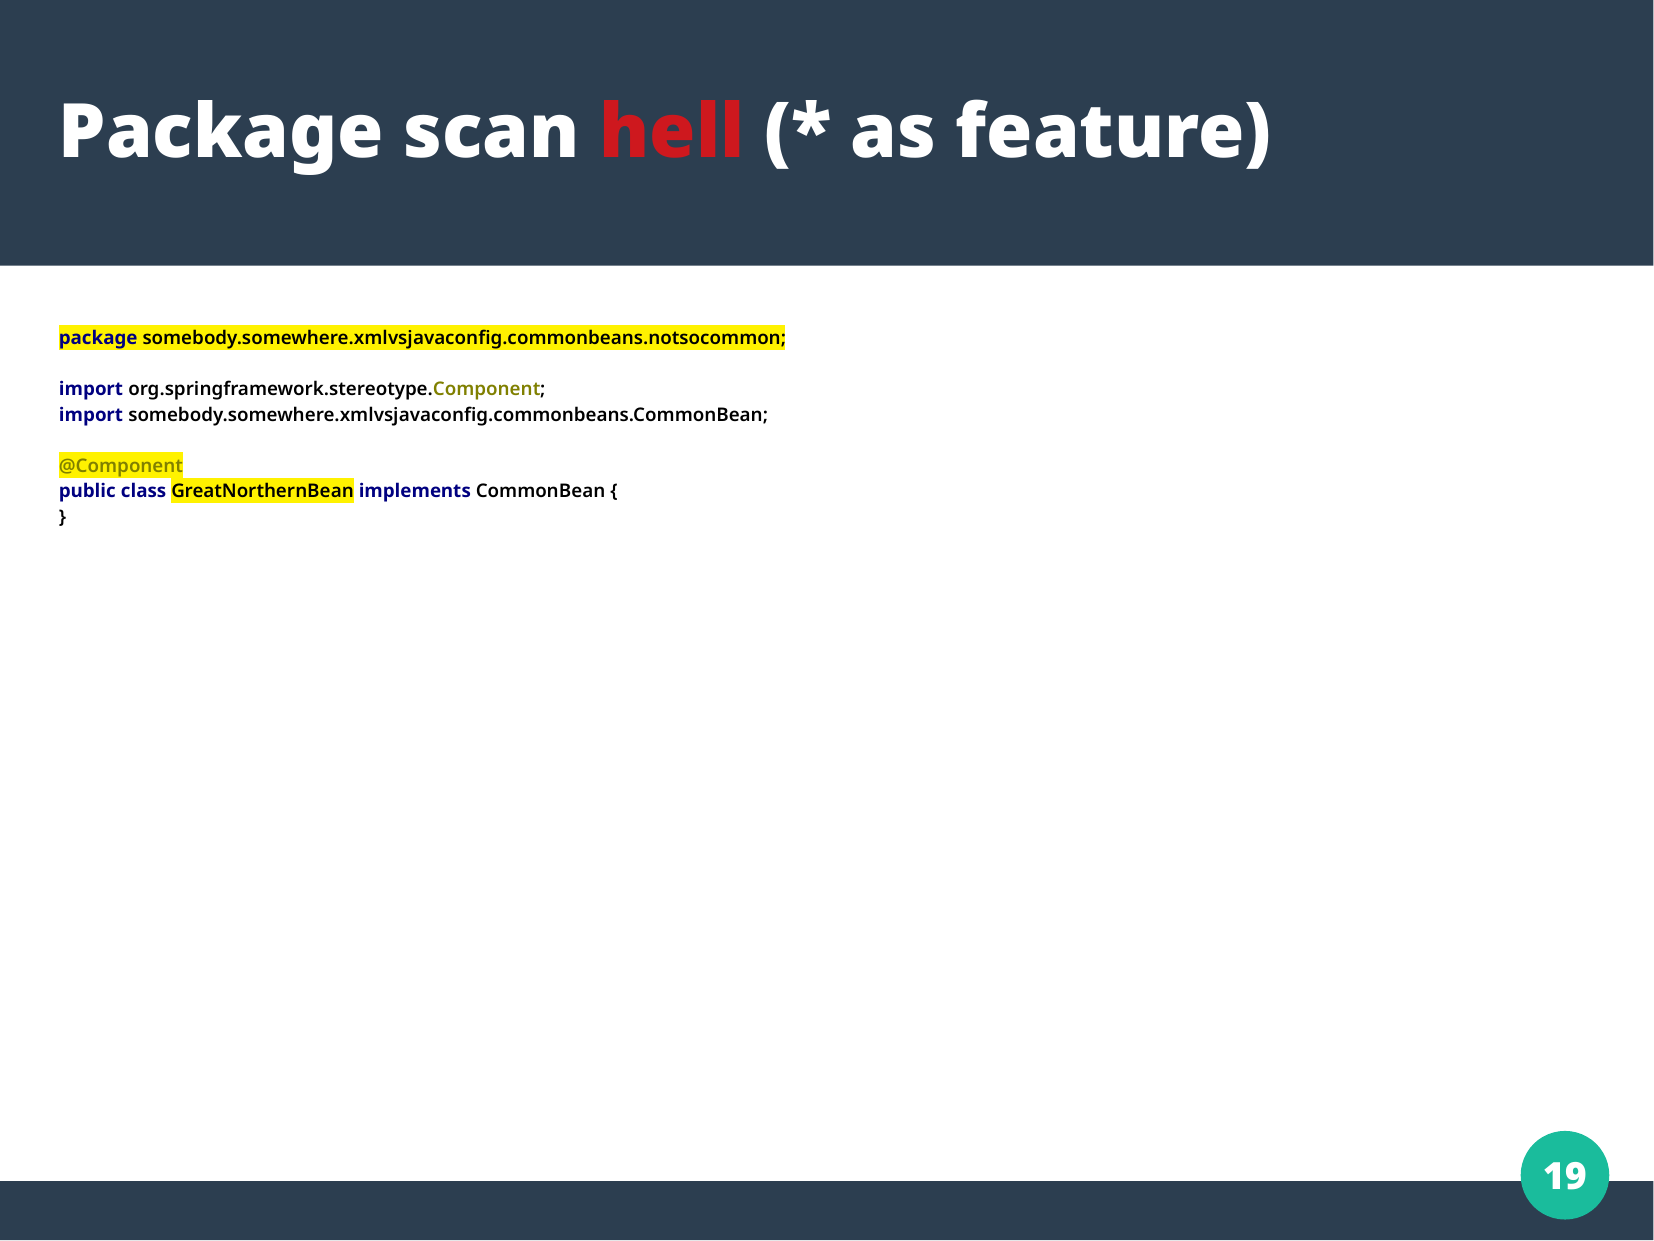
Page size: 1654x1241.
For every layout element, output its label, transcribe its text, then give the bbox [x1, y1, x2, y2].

list package somebody.somewhere.xmlvsjavaconfig.commonbeans.notsocommon; import org.springframework.stereotype.Component; import somebody.somewhere.xmlvsjavaconfig.commonbeans.CommonBean; @Component public class GreatNorthernBean implements CommonBean { } [59, 324, 1595, 1152]
title Package scan hell (* as feature) [59, 49, 1595, 207]
